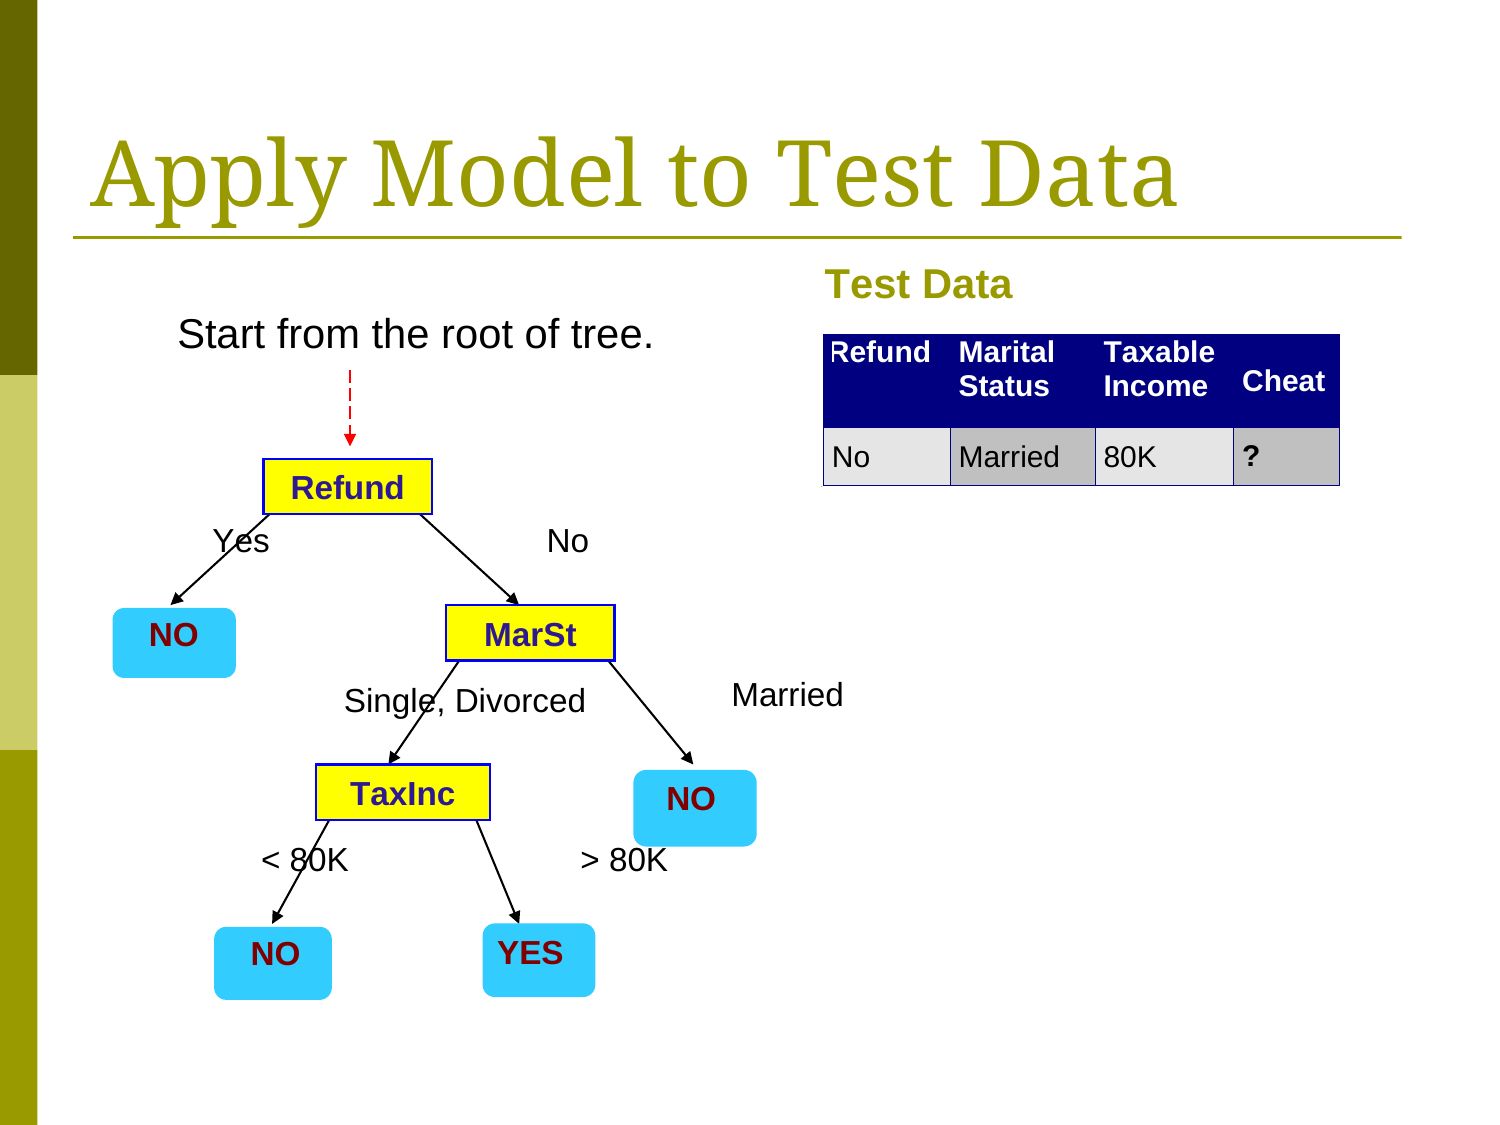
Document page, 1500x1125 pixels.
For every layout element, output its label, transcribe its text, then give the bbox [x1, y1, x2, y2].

text_box [482, 928, 596, 998]
text_box NO [595, 769, 788, 826]
title Apply Model to Test Data [75, 45, 1426, 233]
text_box Single, Divorced [216, 671, 602, 727]
text_box Test Data [787, 258, 1051, 315]
chart [812, 333, 1361, 520]
text_box Yes [85, 511, 285, 568]
text_box Married [604, 665, 869, 722]
text_box NO [77, 605, 270, 661]
text_box No [419, 511, 604, 568]
text_box [214, 980, 332, 1000]
text_box [112, 661, 236, 678]
text_box < 80K [133, 830, 364, 887]
text_box [633, 826, 757, 847]
text_box MarSt [446, 605, 615, 661]
text_box Start from the root of tree. [162, 308, 726, 365]
text_box TaxInc [315, 764, 490, 820]
text_box Refund [263, 458, 433, 515]
text_box NO [179, 923, 372, 980]
text_box > 80K [452, 830, 684, 887]
text_box YES [468, 923, 593, 979]
